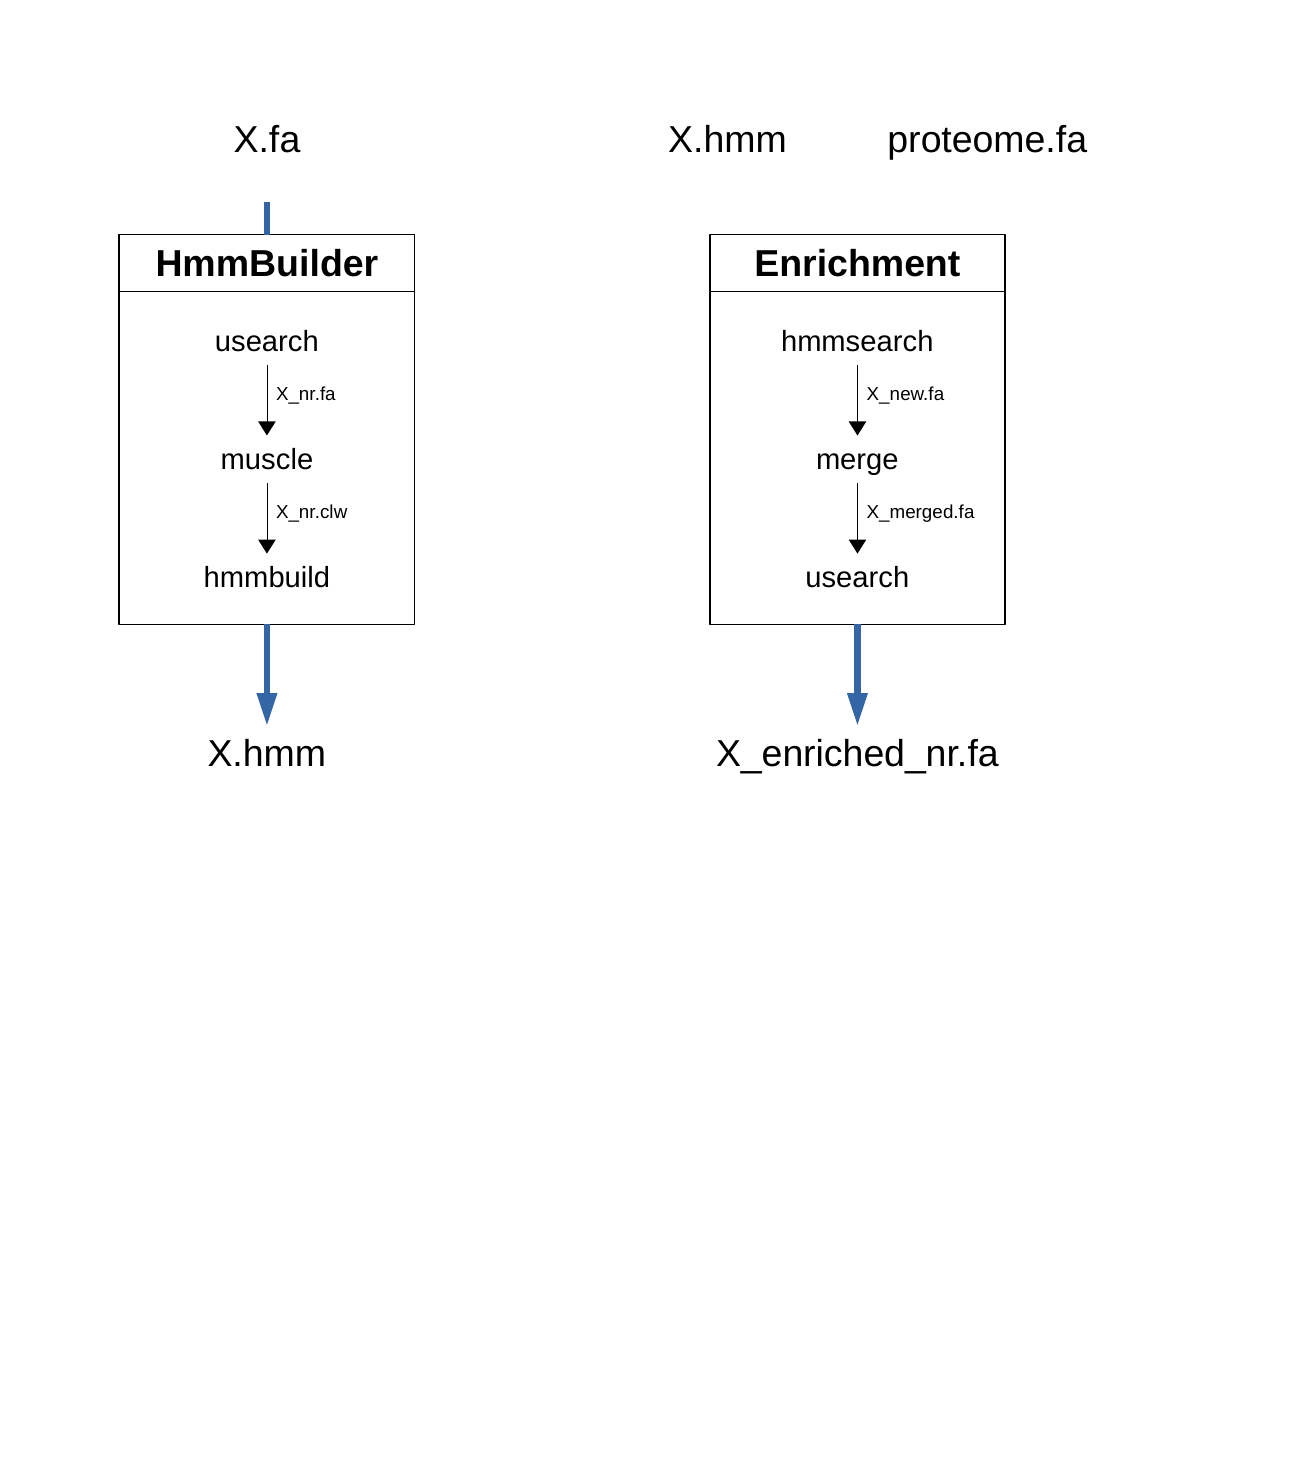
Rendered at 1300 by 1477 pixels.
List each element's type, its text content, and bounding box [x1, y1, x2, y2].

text_box X.hmm [190, 724, 344, 901]
text_box X_enriched_nr.fa [686, 724, 1029, 859]
text_box X_new.fa [851, 376, 982, 418]
text_box Enrichment [709, 234, 1006, 369]
text_box X_nr.clw [261, 494, 375, 531]
text_box merge [721, 435, 994, 484]
text_box X_merged.fa [851, 494, 994, 531]
text_box HmmBuilder [119, 292, 415, 369]
text_box hmmbuild [131, 553, 403, 602]
text_box proteome.fa [857, 110, 1118, 245]
text_box X.fa [190, 110, 344, 203]
text_box HmmBuilder [119, 234, 415, 291]
text_box X.hmm [650, 110, 805, 286]
text_box muscle [131, 435, 403, 484]
text_box X_nr.fa [261, 376, 375, 413]
text_box usearch [721, 553, 994, 602]
